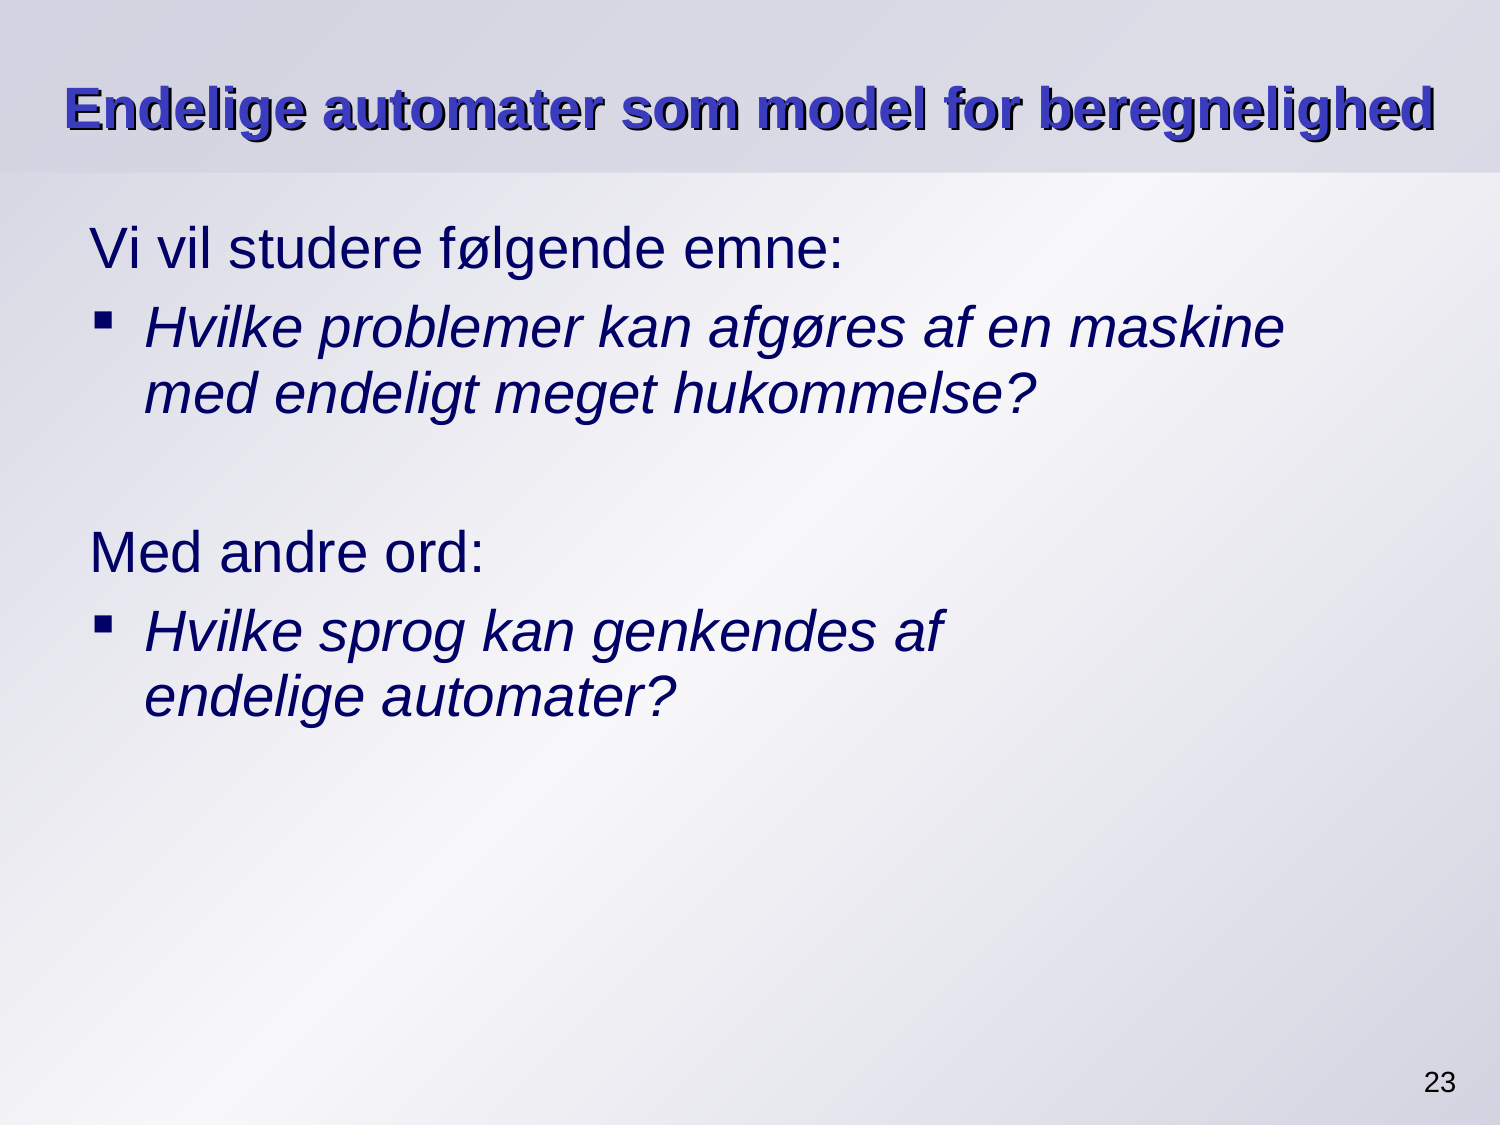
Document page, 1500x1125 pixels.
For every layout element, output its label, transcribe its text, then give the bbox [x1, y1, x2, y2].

list Vi vil studere følgende emne: Hvilke problemer kan afgøres af en maskine med endeligt meget hukommelse? Med andre ord: Hvilke sprog kan genkendes af endelige automater? [74, 208, 1459, 1048]
title Endelige automater som model for beregnelighed [41, 30, 1459, 185]
